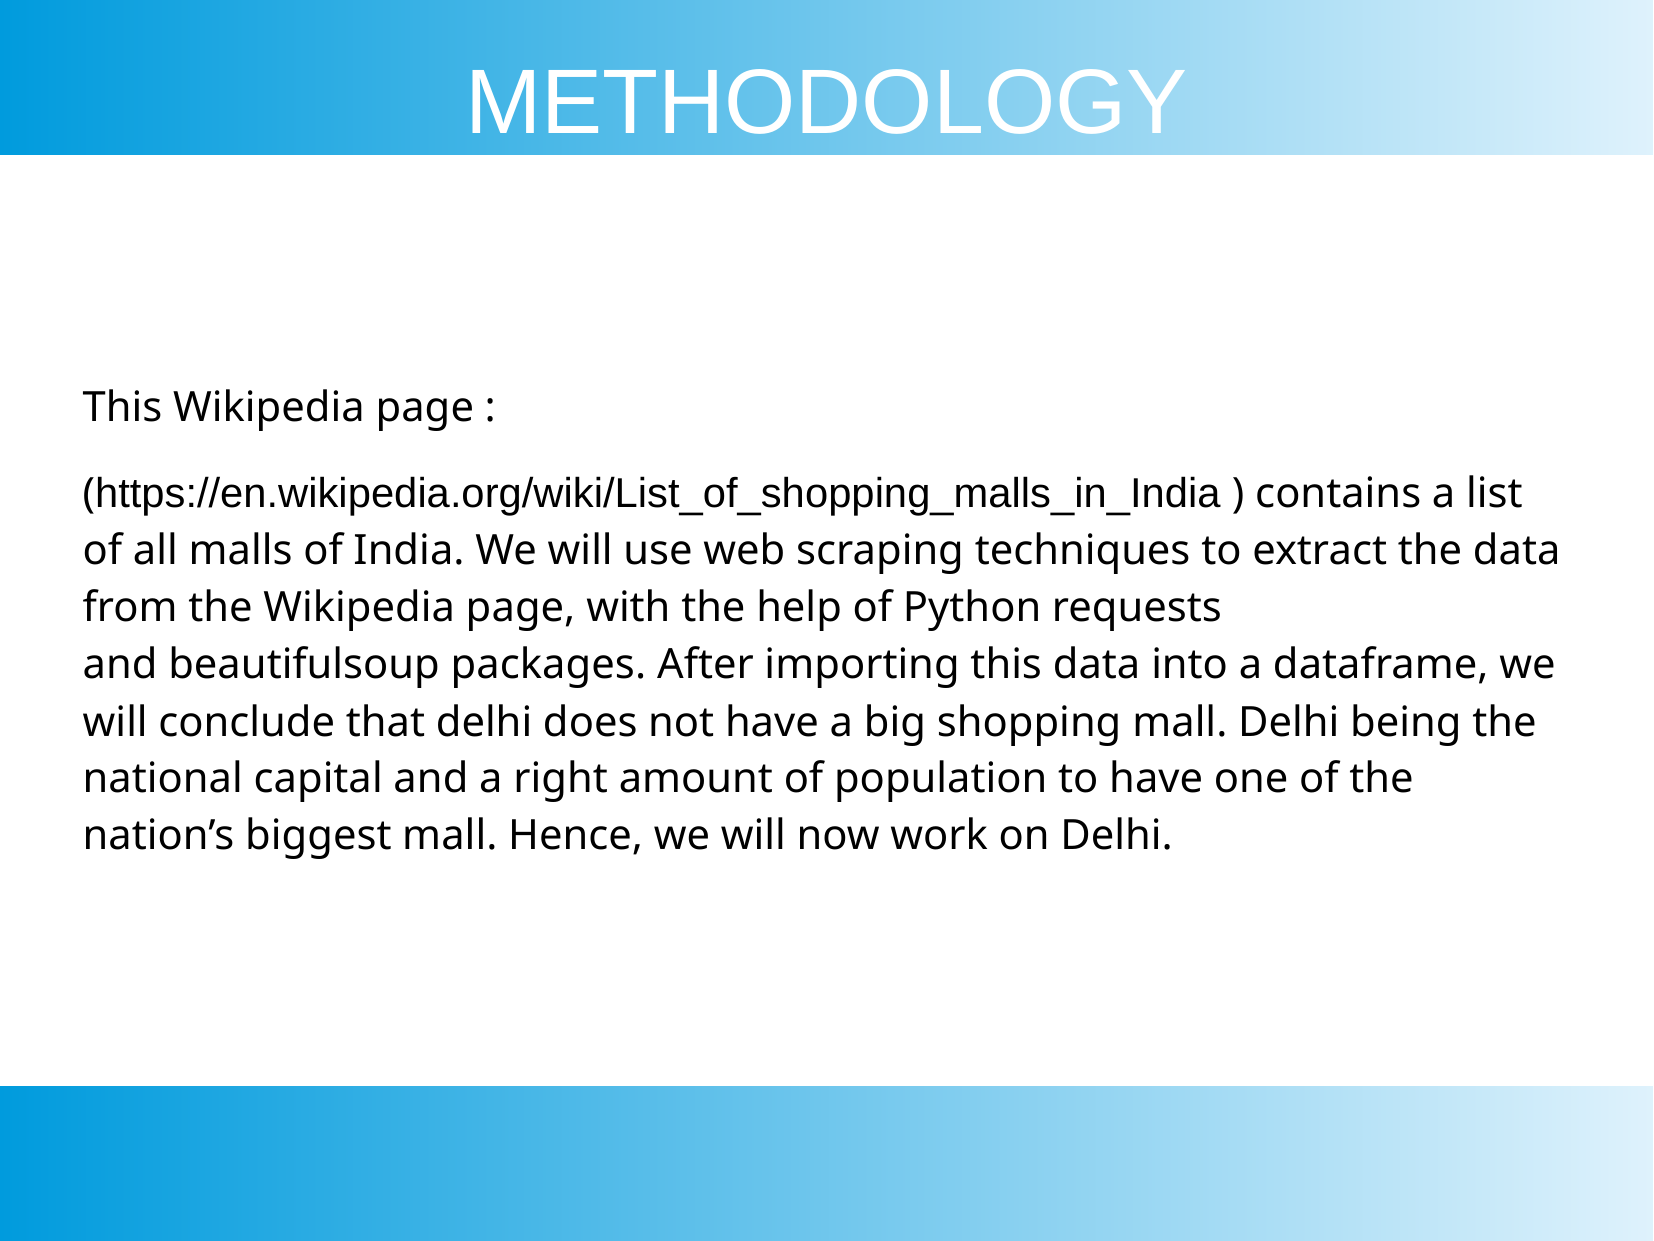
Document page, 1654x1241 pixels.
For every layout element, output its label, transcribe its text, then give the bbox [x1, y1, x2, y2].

title METHODOLOGY [82, 49, 1571, 155]
list This Wikipedia page : (https://en.wikipedia.org/wiki/List_of_shopping_malls_in_India ) contains a list of all malls of India. We will use web scraping techniques to extract the data from the Wikipedia page, with the help of Python requests and beautifulsoup packages. After importing this data into a dataframe, we will conclude that delhi does not have a big shopping mall. Delhi being the national capital and a right amount of population to have one of the nation’s biggest mall. Hence, we will now work on Delhi. [82, 290, 1571, 1010]
